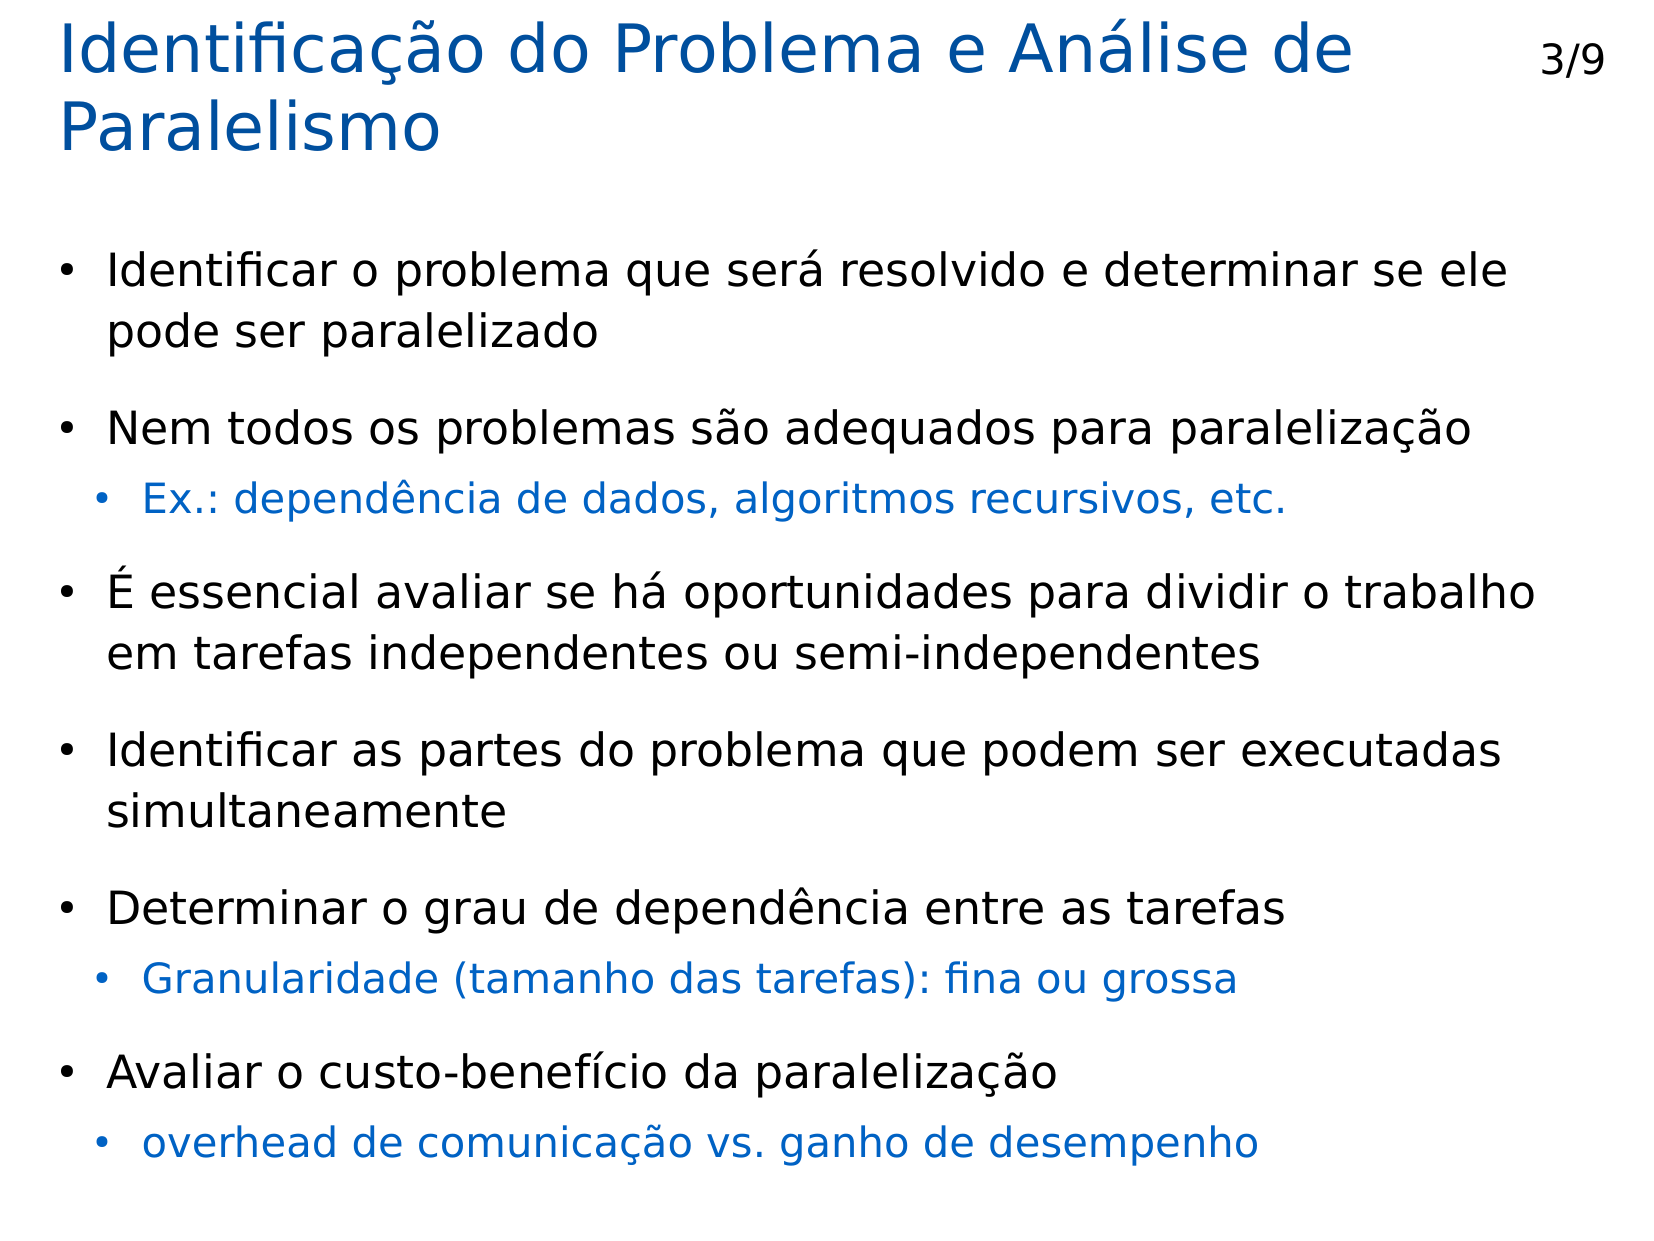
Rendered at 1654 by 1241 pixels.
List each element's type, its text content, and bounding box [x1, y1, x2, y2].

list Identificar o problema que será resolvido e determinar se ele pode ser paralelizado Nem todos os problemas são adequados para paralelização Ex.: dependência de dados, algoritmos recursivos, etc. É essencial avaliar se há oportunidades para dividir o trabalho em tarefas independentes ou semi-independentes Identificar as partes do problema que podem ser executadas simultaneamente Determinar o grau de dependência entre as tarefas Granularidade (tamanho das tarefas): fina ou grossa Avaliar o custo-benefício da paralelização overhead de comunicação vs. ganho de desempenho [59, 236, 1595, 1211]
title Identificação do Problema e Análise de Paralelismo [59, 10, 1506, 167]
